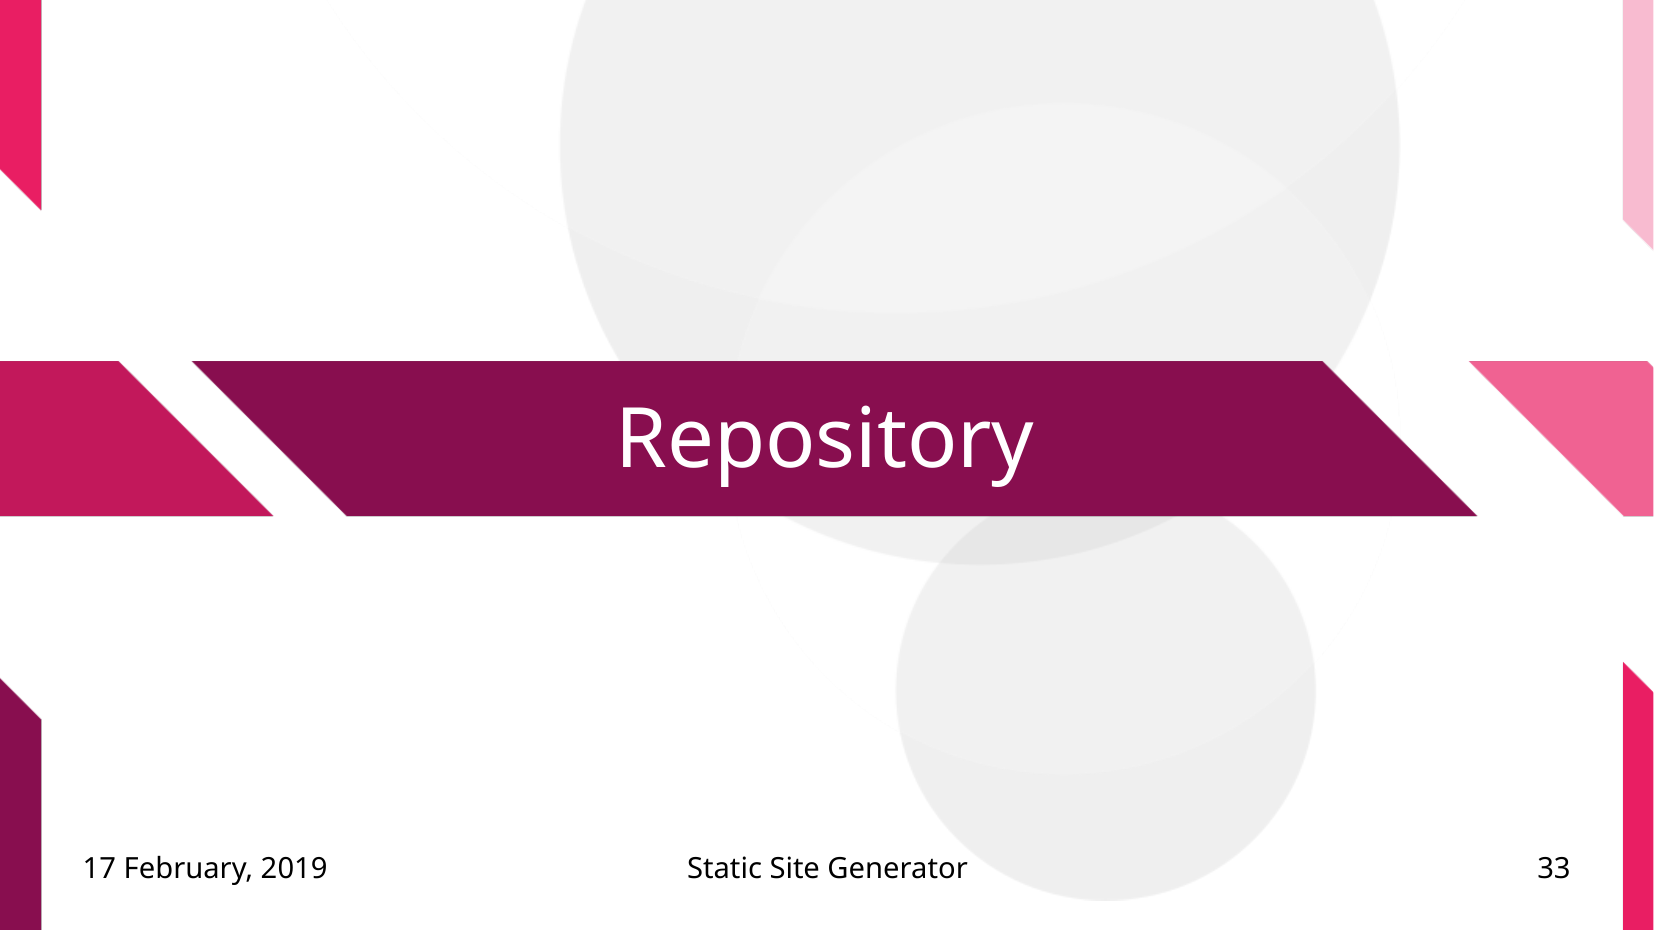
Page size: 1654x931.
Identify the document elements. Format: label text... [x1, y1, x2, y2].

title Repository [82, 360, 1568, 511]
picture [0, 0, 1654, 930]
